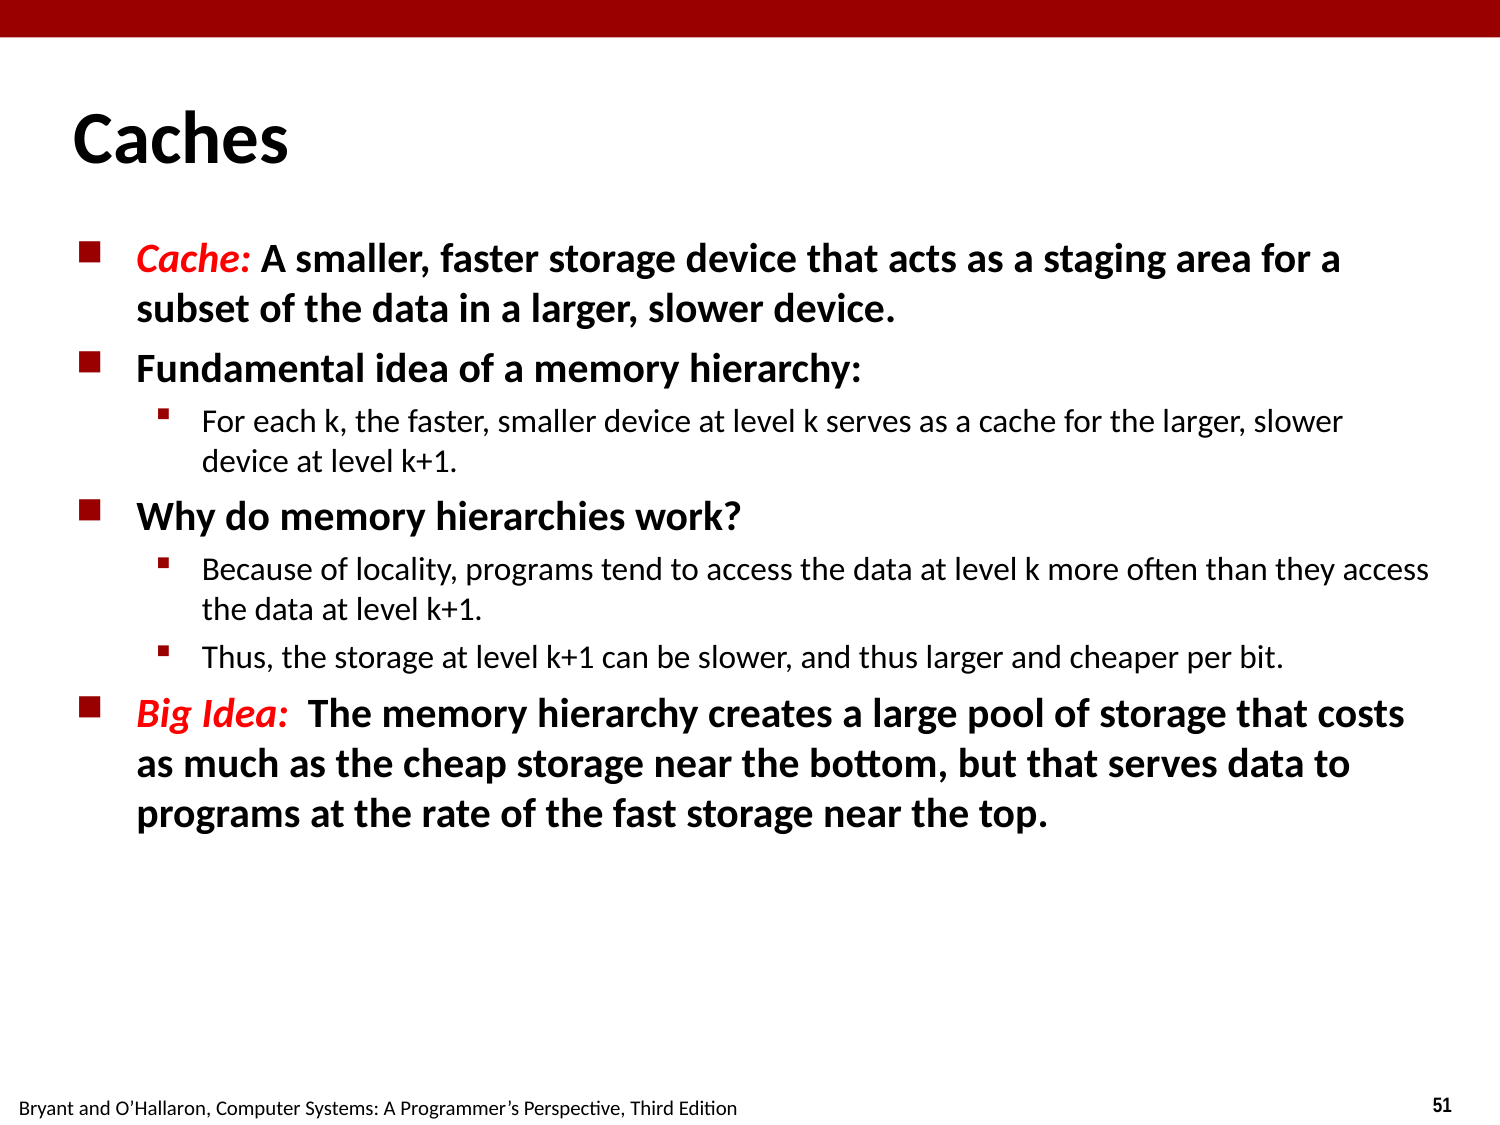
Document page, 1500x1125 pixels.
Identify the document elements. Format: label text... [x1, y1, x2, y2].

list Cache: A smaller, faster storage device that acts as a staging area for a subset of the data in a larger, slower device. Fundamental idea of a memory hierarchy: For each k, the faster, smaller device at level k serves as a cache for the larger, slower device at level k+1. Why do memory hierarchies work? Because of locality, programs tend to access the data at level k more often than they access the data at level k+1. Thus, the storage at level k+1 can be slower, and thus larger and cheaper per bit. Big Idea: The memory hierarchy creates a large pool of storage that costs as much as the cheap storage near the bottom, but that serves data to programs at the rate of the fast storage near the top. [65, 223, 1450, 1040]
title Caches [58, 71, 1304, 197]
